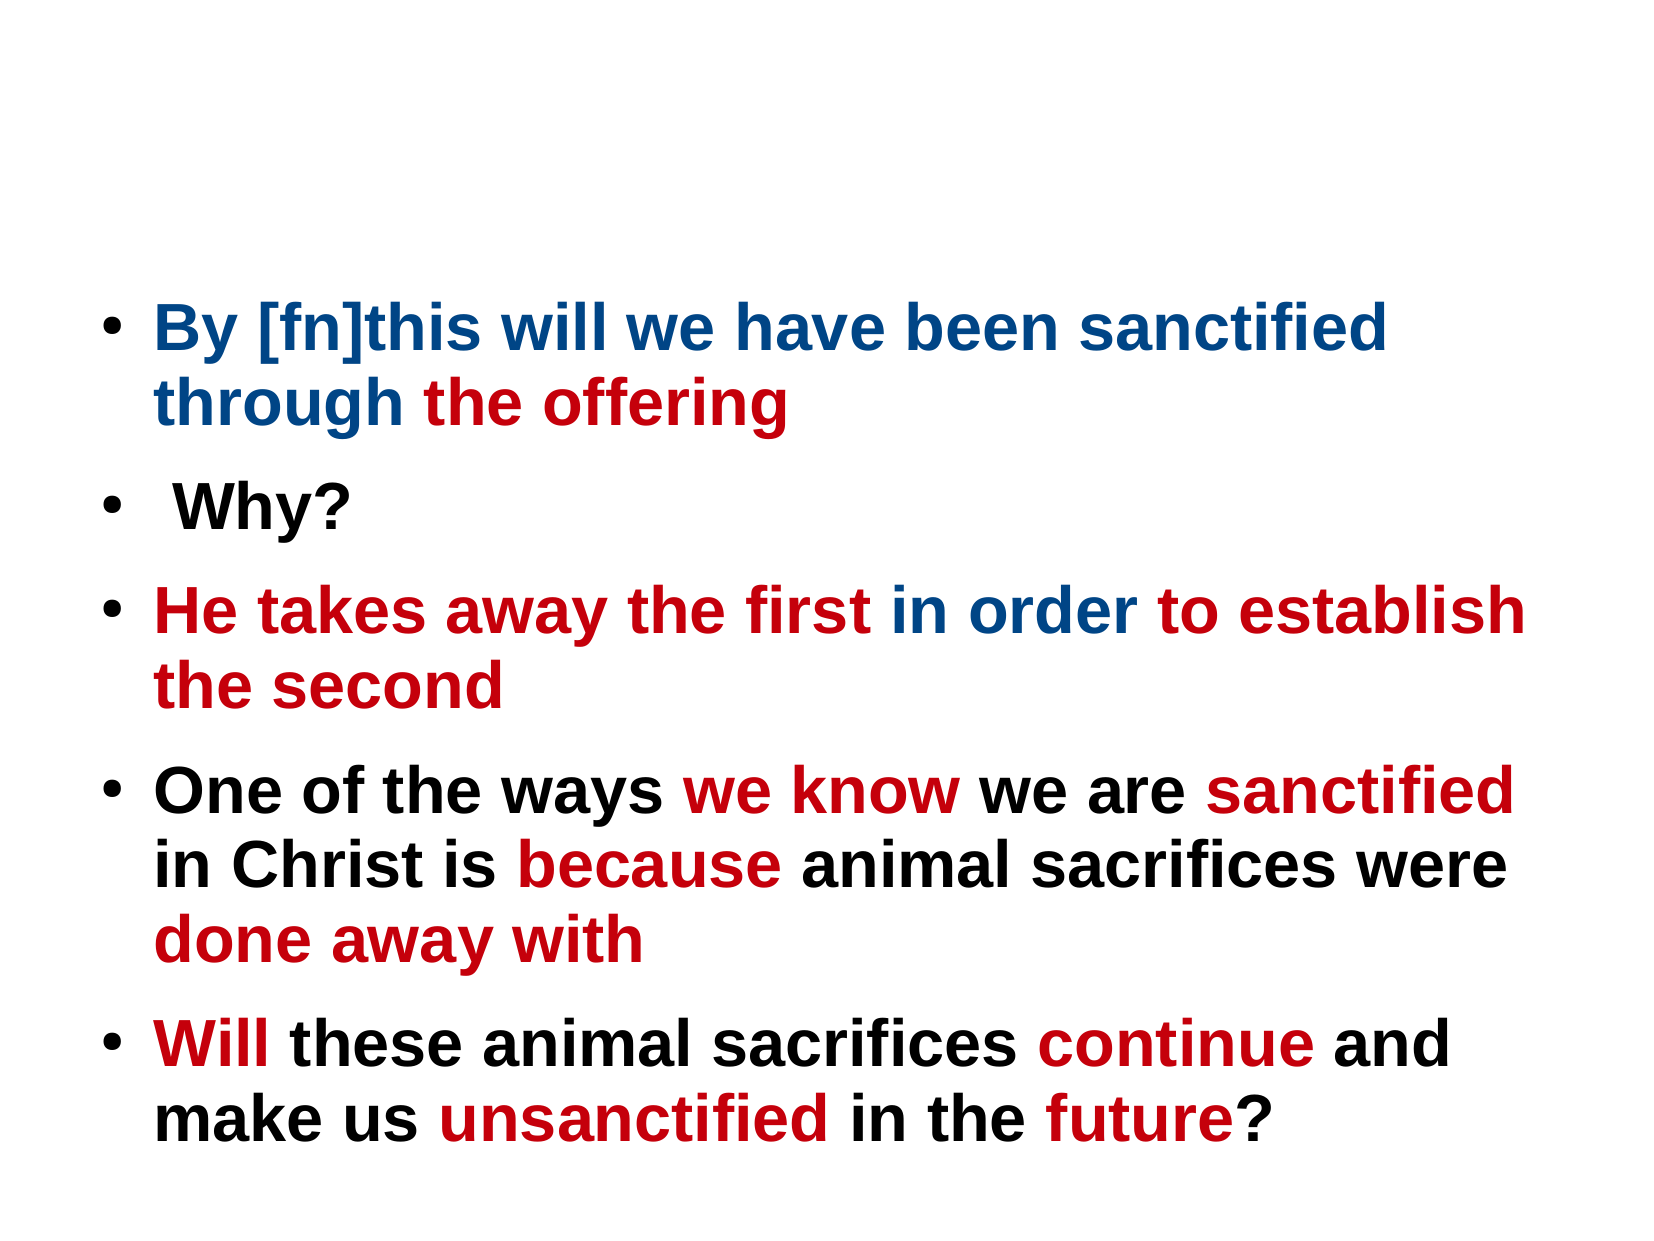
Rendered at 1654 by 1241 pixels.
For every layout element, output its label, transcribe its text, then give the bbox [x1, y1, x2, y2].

list By [fn]this will we have been sanctified through the offering Why? He takes away the first in order to establish the second One of the ways we know we are sanctified in Christ is because animal sacrifices were done away with Will these animal sacrifices continue and make us unsanctified in the future? [82, 290, 1571, 1157]
